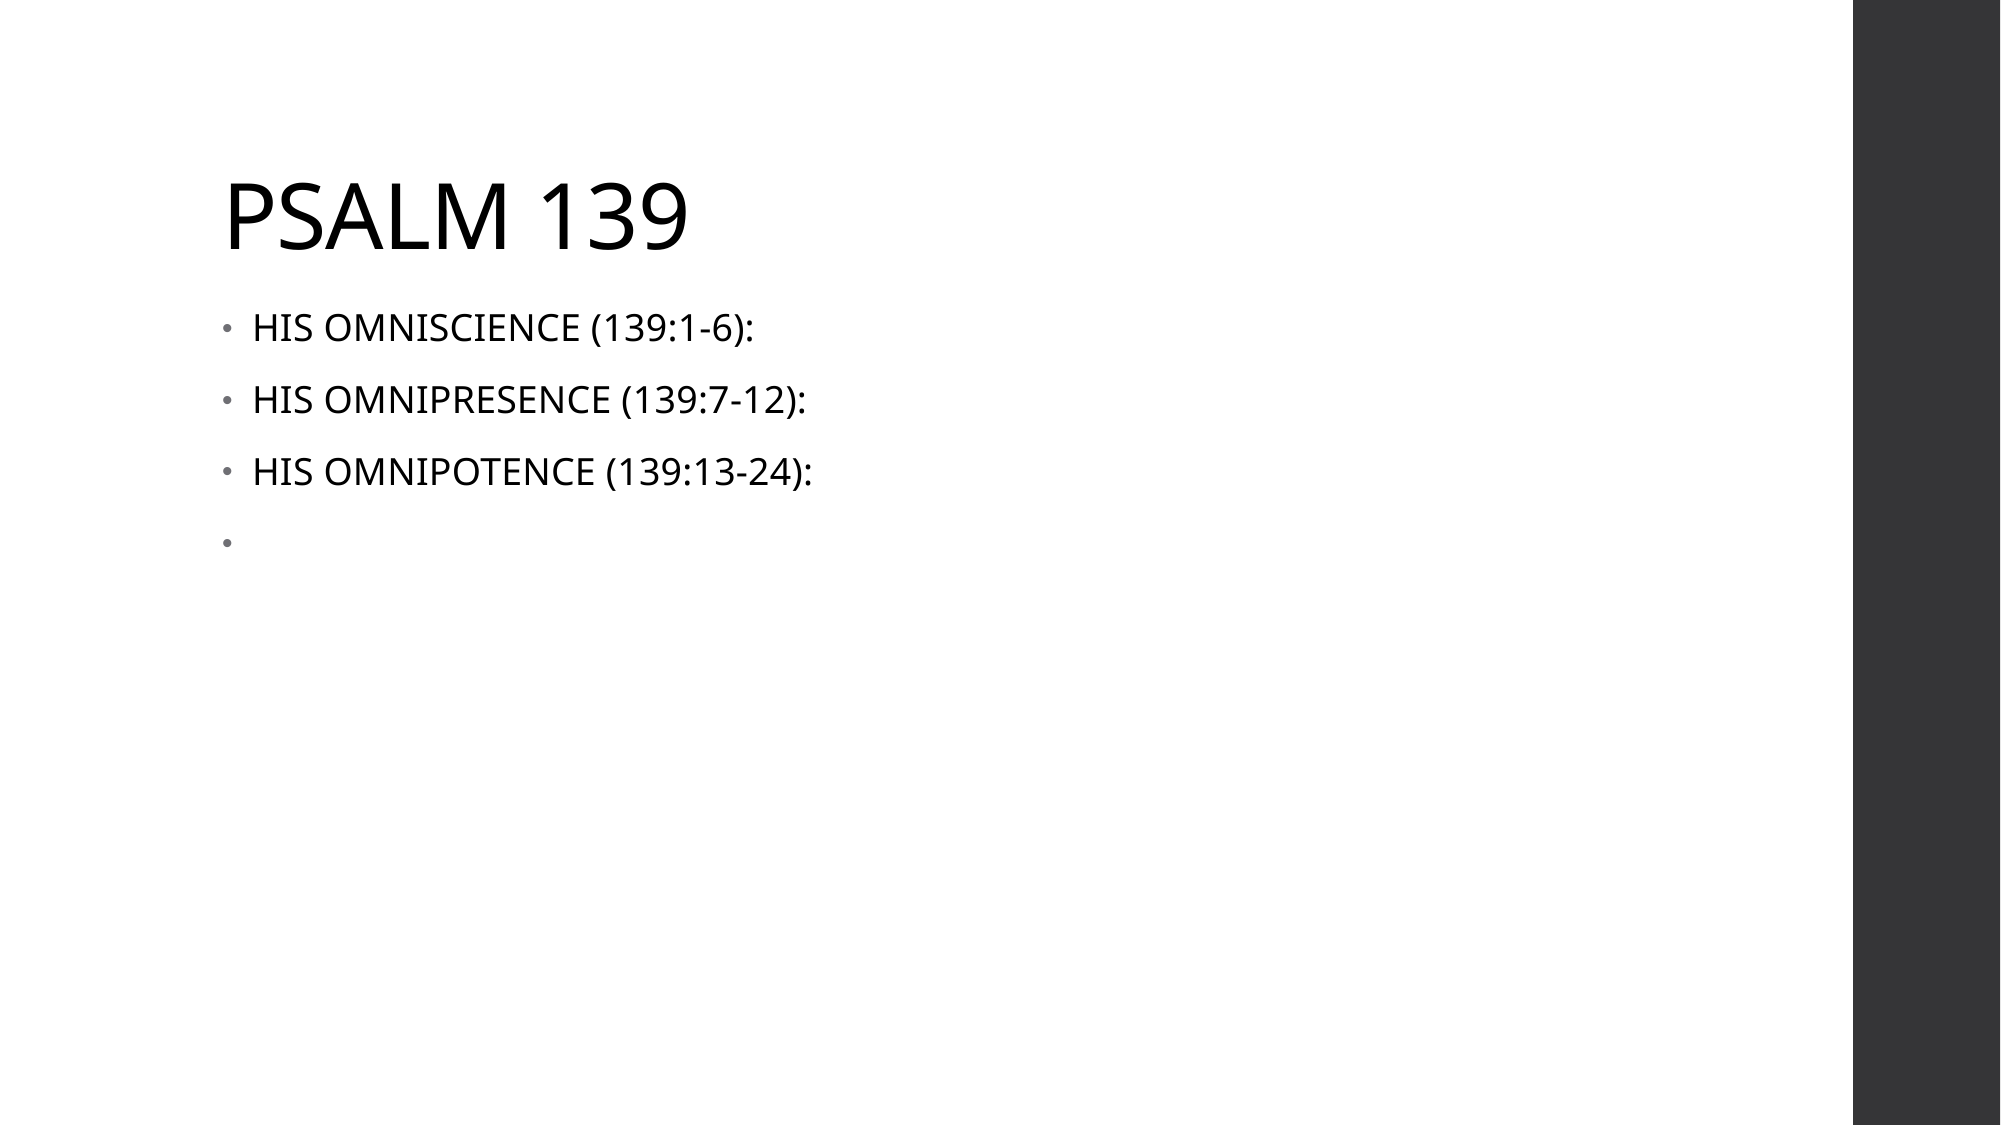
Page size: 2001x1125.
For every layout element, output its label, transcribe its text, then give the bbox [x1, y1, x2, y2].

list HIS OMNISCIENCE (139:1-6): HIS OMNIPRESENCE (139:7-12): HIS OMNIPOTENCE (139:13-24): [206, 299, 1617, 1014]
title PSALM 139 [206, 60, 1797, 278]
